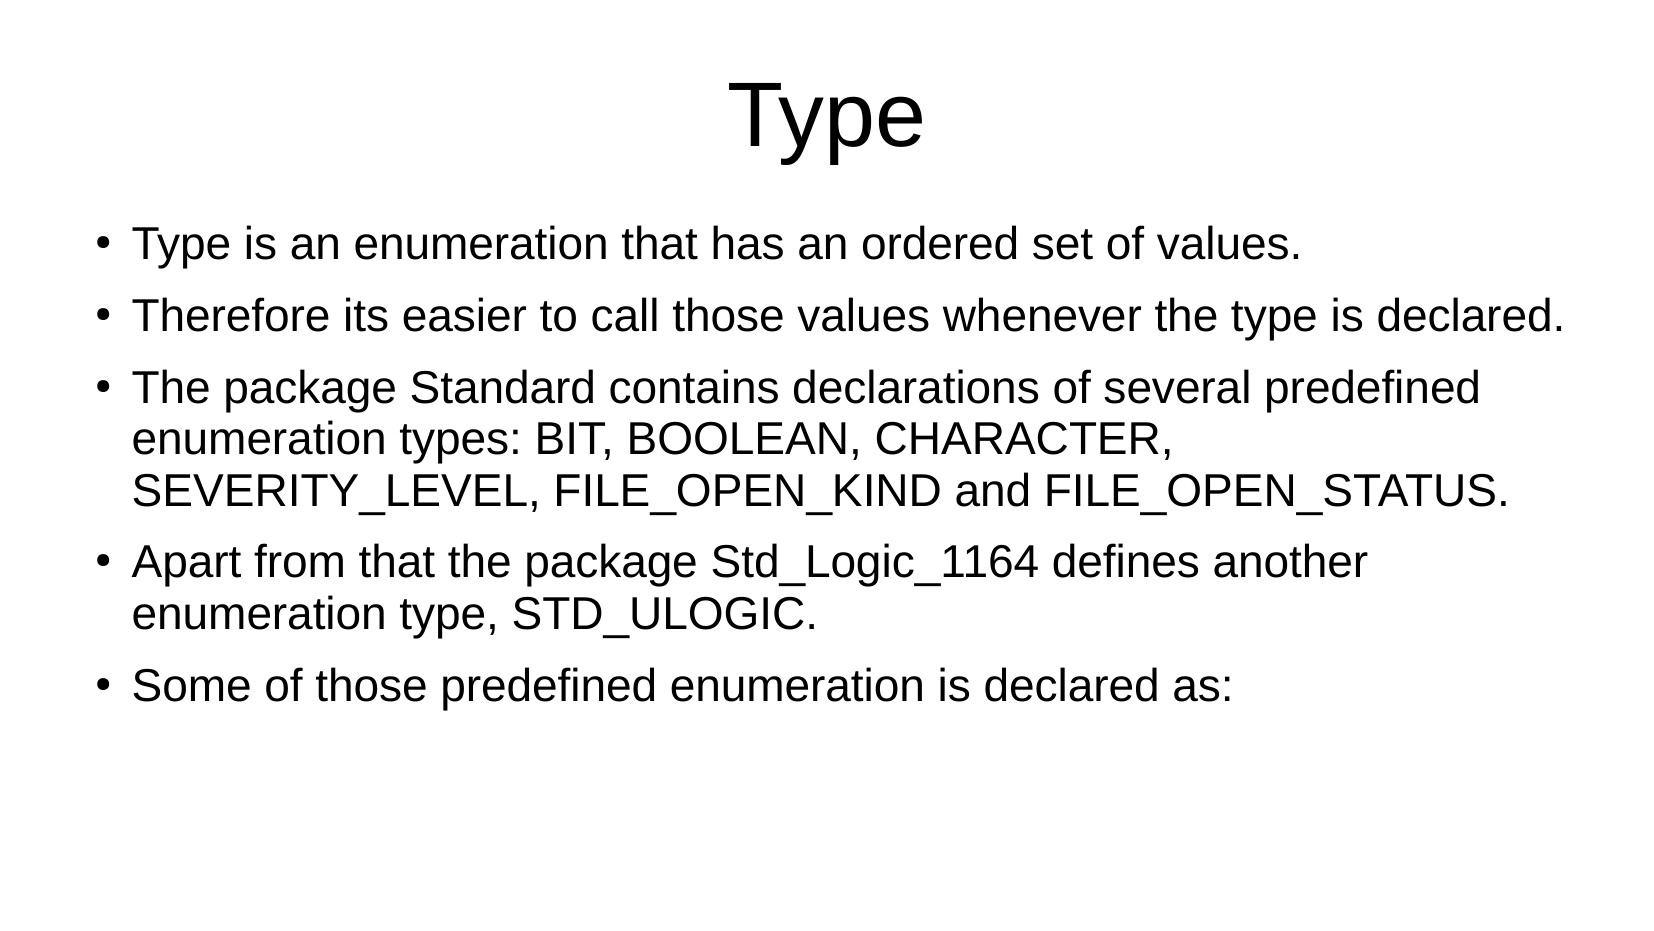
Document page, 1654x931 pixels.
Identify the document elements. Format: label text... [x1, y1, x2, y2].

list Type is an enumeration that has an ordered set of values. Therefore its easier to call those values whenever the type is declared. The package Standard contains declarations of several predefined enumeration types: BIT, BOOLEAN, CHARACTER, SEVERITY_LEVEL, FILE_OPEN_KIND and FILE_OPEN_STATUS. Apart from that the package Std_Logic_1164 defines another enumeration type, STD_ULOGIC. Some of those predefined enumeration is declared as: [82, 217, 1571, 758]
title Type [82, 37, 1571, 193]
